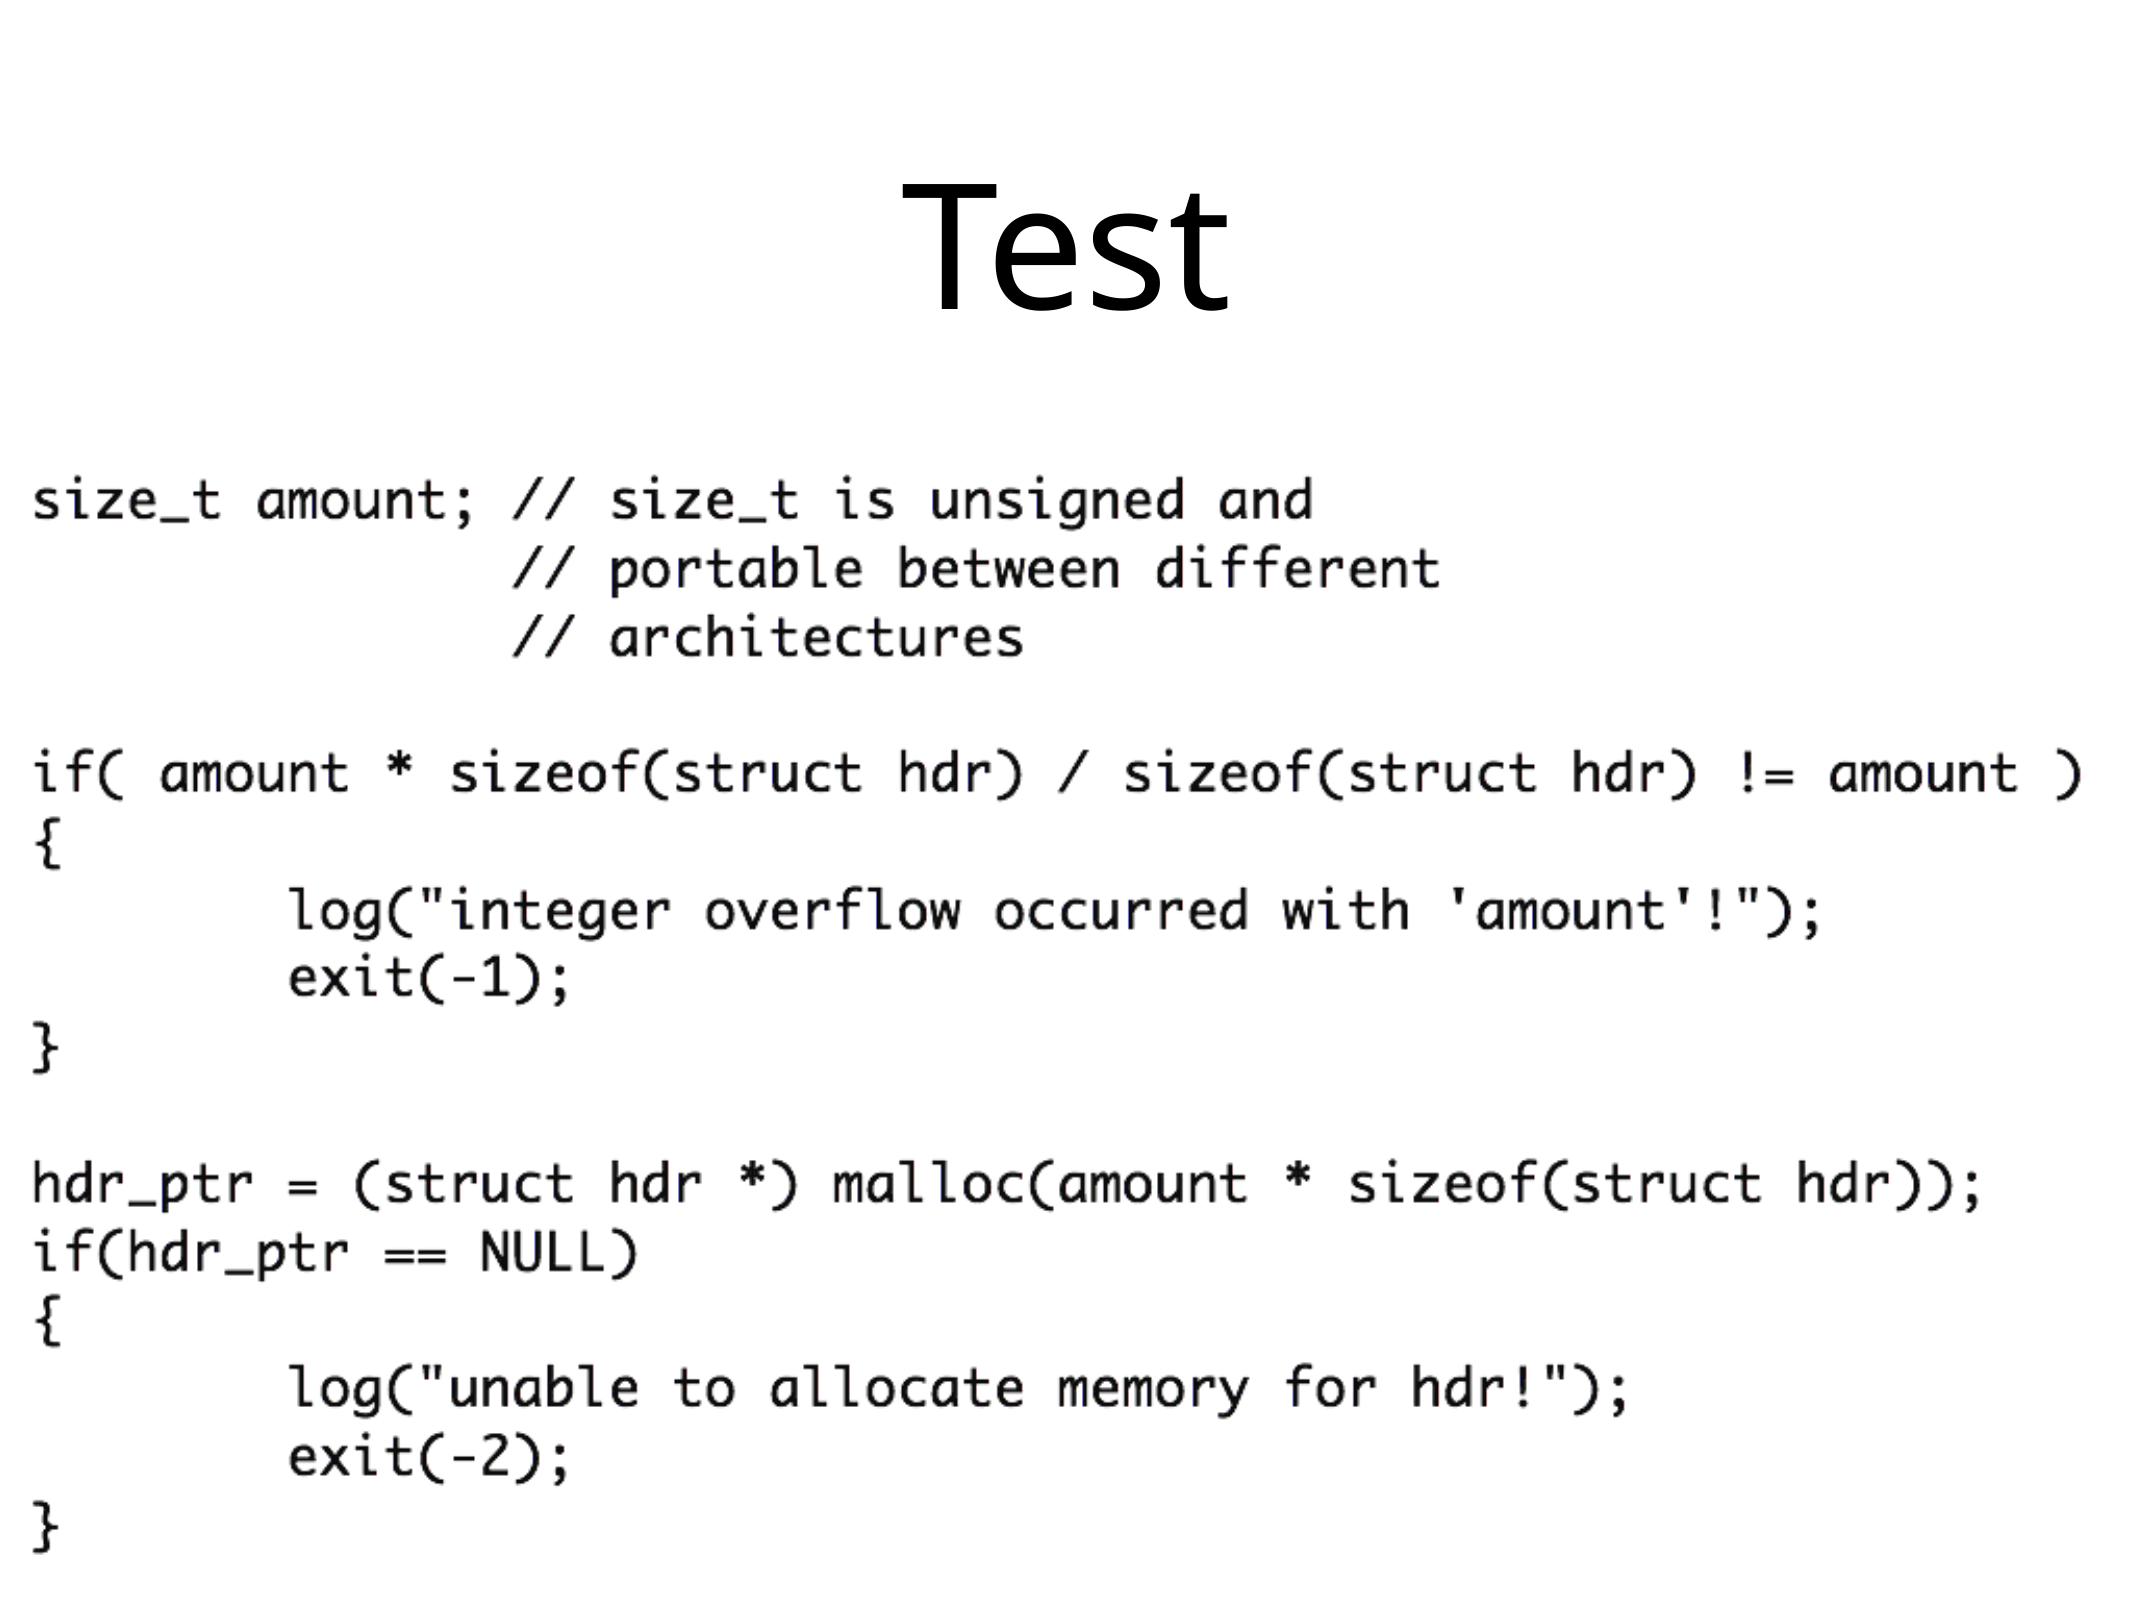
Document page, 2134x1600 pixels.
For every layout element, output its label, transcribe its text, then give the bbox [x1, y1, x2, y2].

title Test [208, 41, 1925, 417]
picture [0, 417, 2134, 1600]
